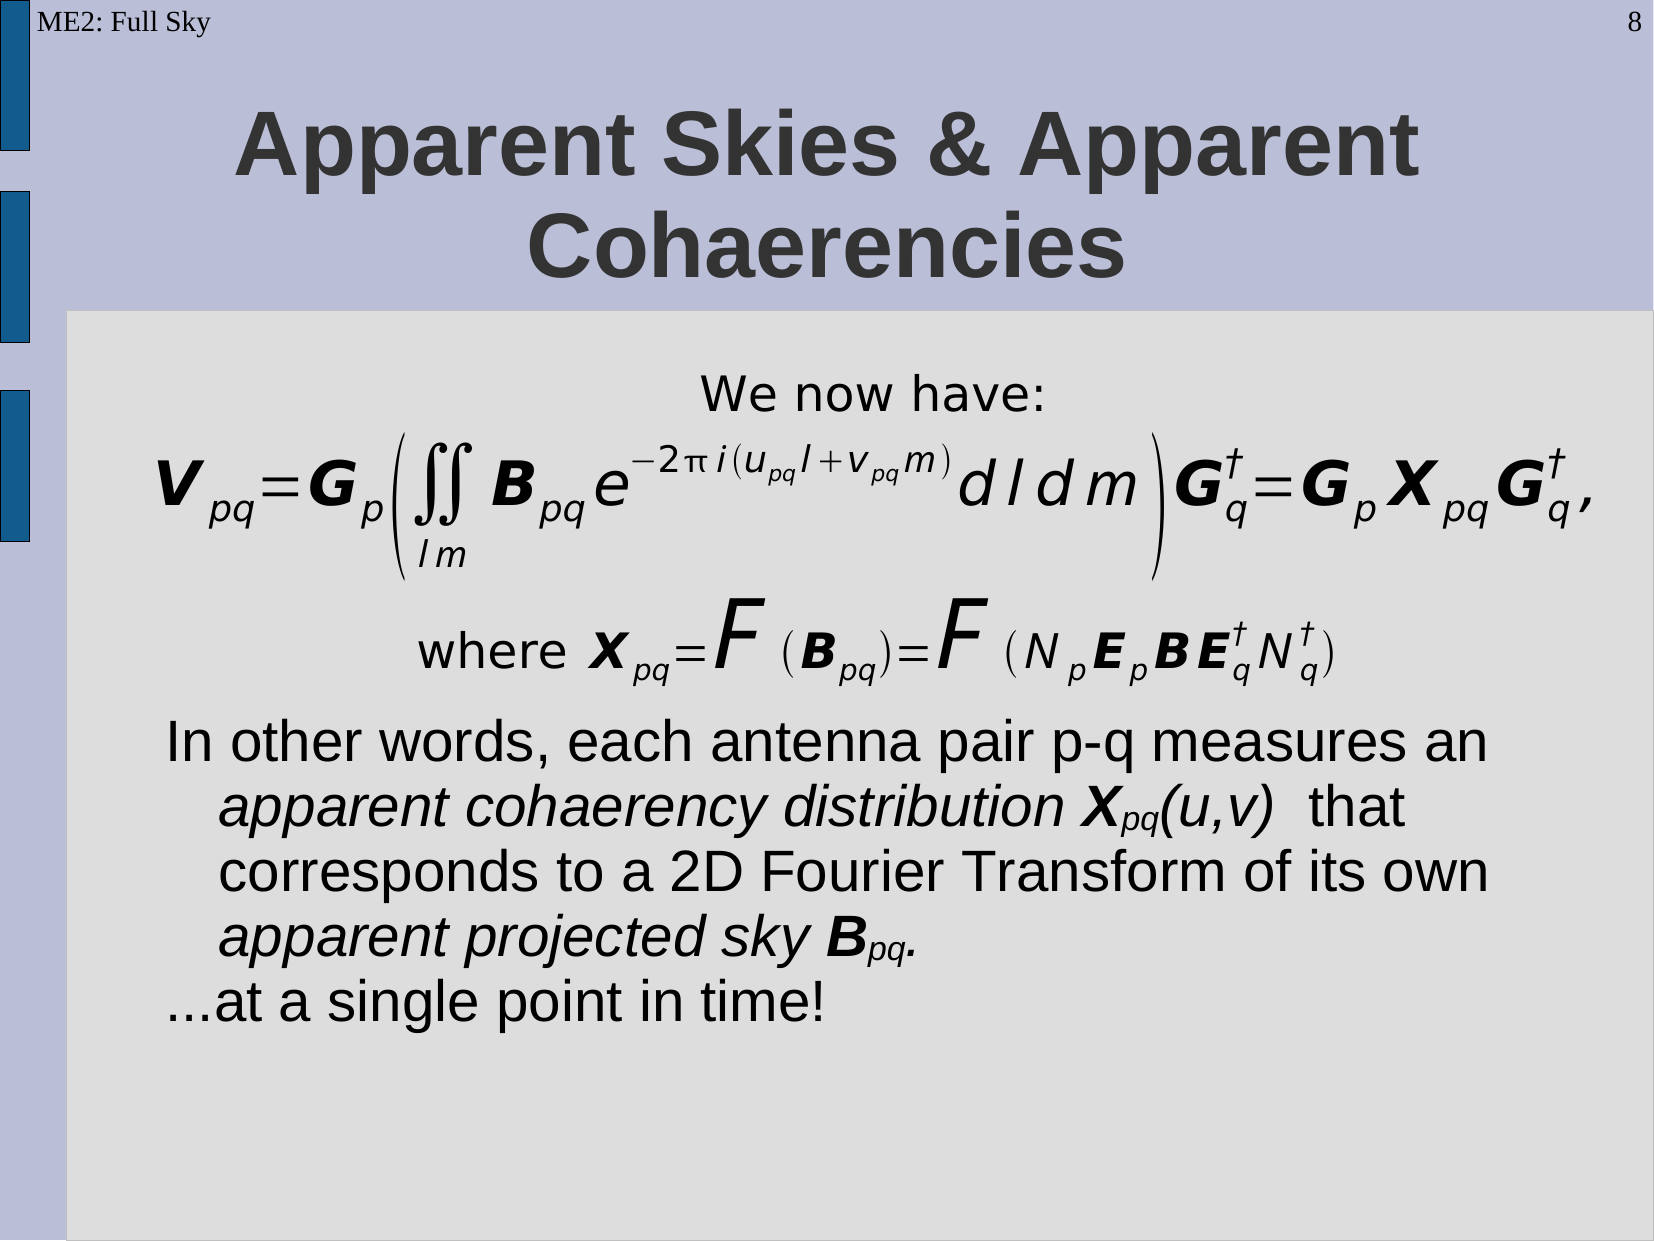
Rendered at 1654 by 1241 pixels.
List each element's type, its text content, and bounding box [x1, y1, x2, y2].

chart [147, 354, 1605, 692]
title Apparent Skies & Apparent Cohaerencies [121, 87, 1534, 302]
list In other words, each antenna pair p-q measures an apparent cohaerency distribution Xpq(u,v) that corresponds to a 2D Fourier Transform of its own apparent projected sky Bpq. ...at a single point in time! [147, 708, 1560, 1085]
